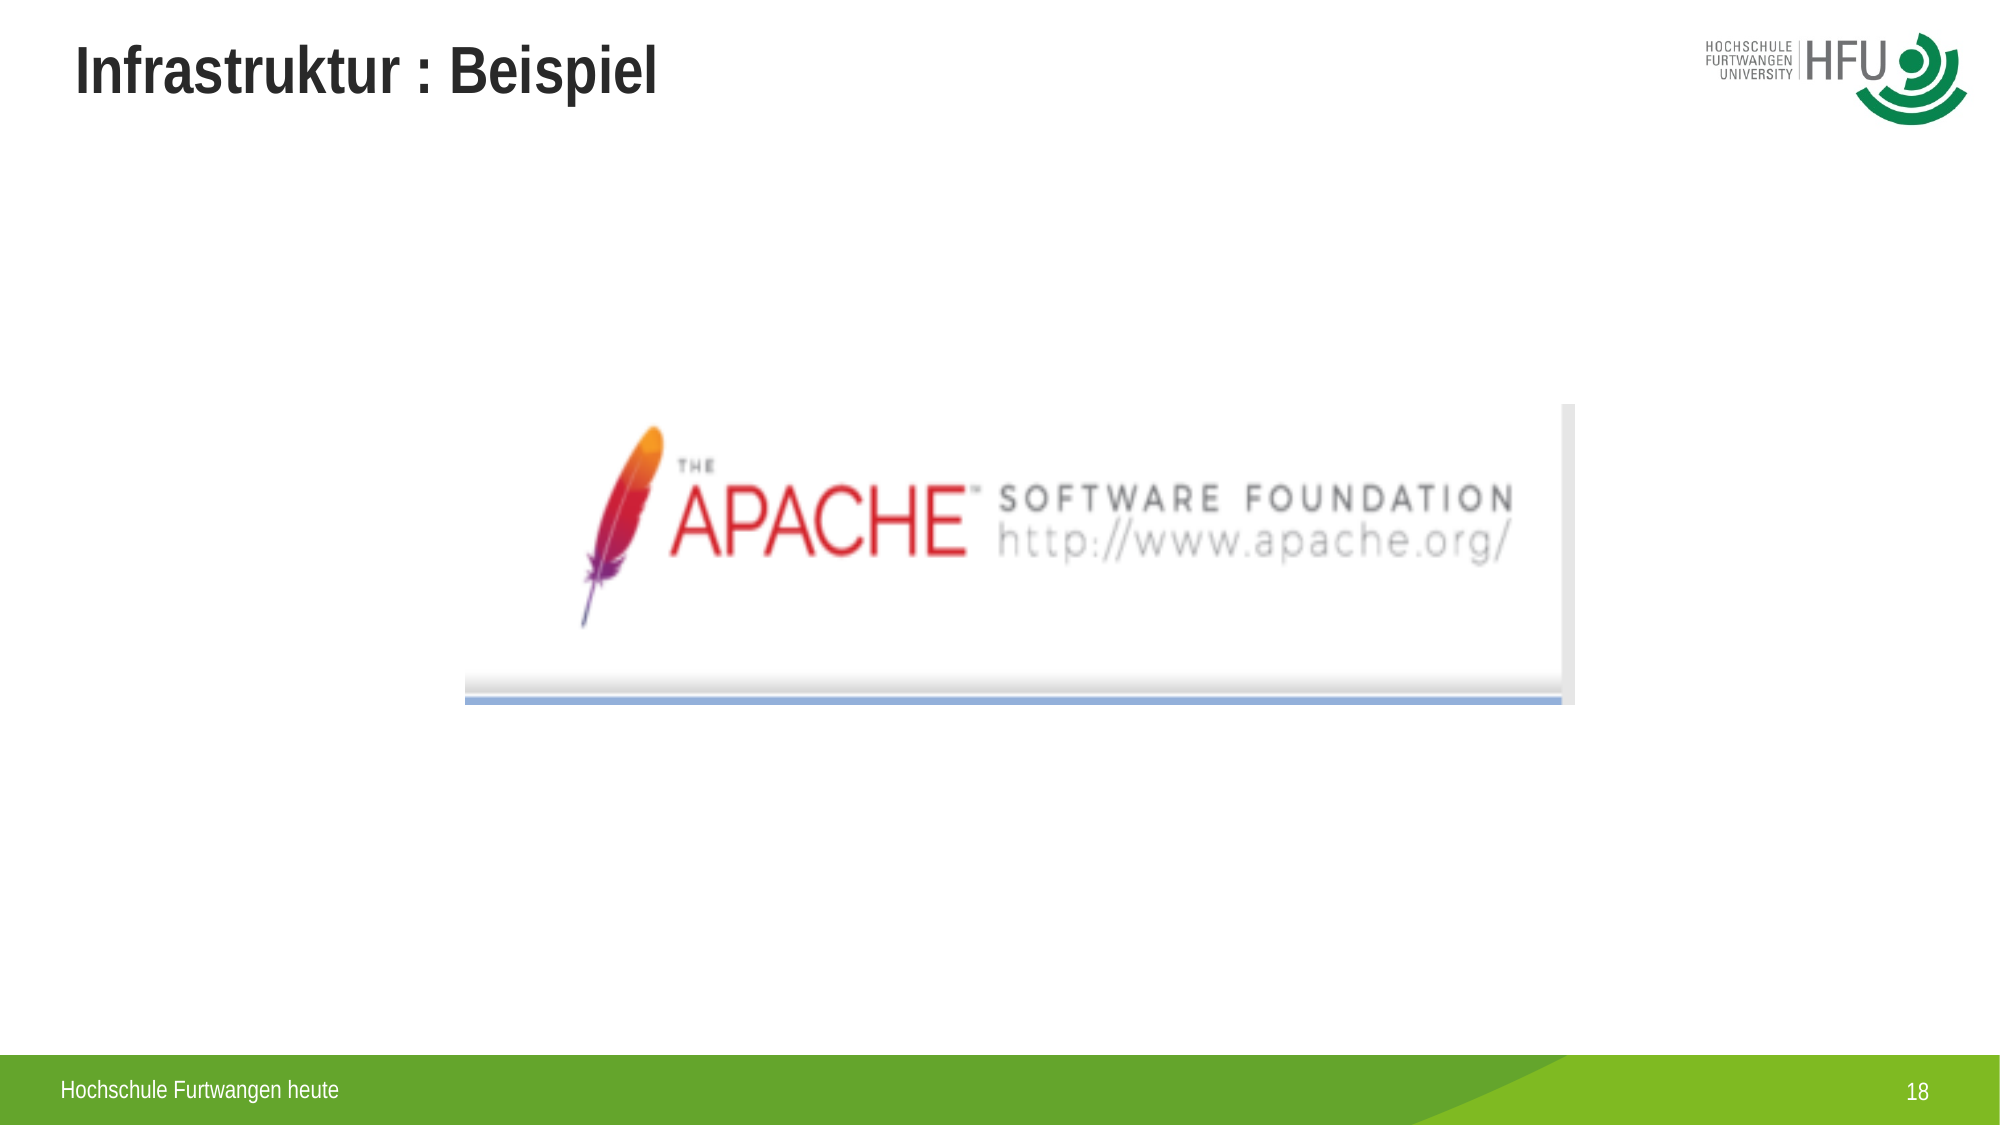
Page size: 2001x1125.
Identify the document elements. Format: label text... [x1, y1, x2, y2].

text_box Infrastruktur : Beispiel [60, 28, 1591, 102]
picture [1689, 19, 1981, 137]
picture [465, 404, 1576, 706]
picture [0, 1055, 2000, 1125]
text_box Hochschule Furtwangen heute [60, 1058, 985, 1119]
text_box <number> [1672, 1057, 1945, 1124]
